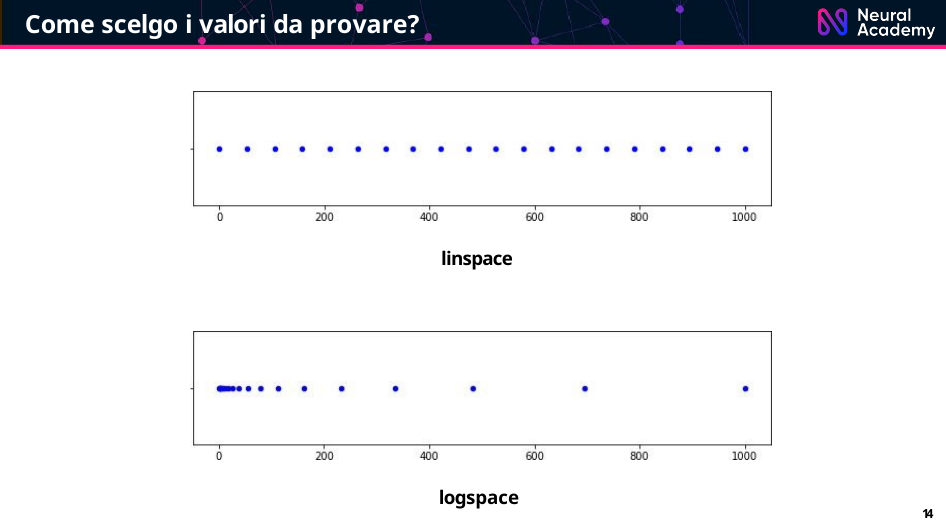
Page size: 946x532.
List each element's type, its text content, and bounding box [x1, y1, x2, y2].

picture [0, 0, 946, 49]
picture [190, 331, 772, 460]
text_box linspace [438, 244, 525, 269]
text_box <number> [915, 504, 942, 523]
text_box logspace [436, 483, 530, 509]
picture [190, 91, 772, 221]
text_box Come scelgo i valori da provare? [22, 6, 450, 39]
